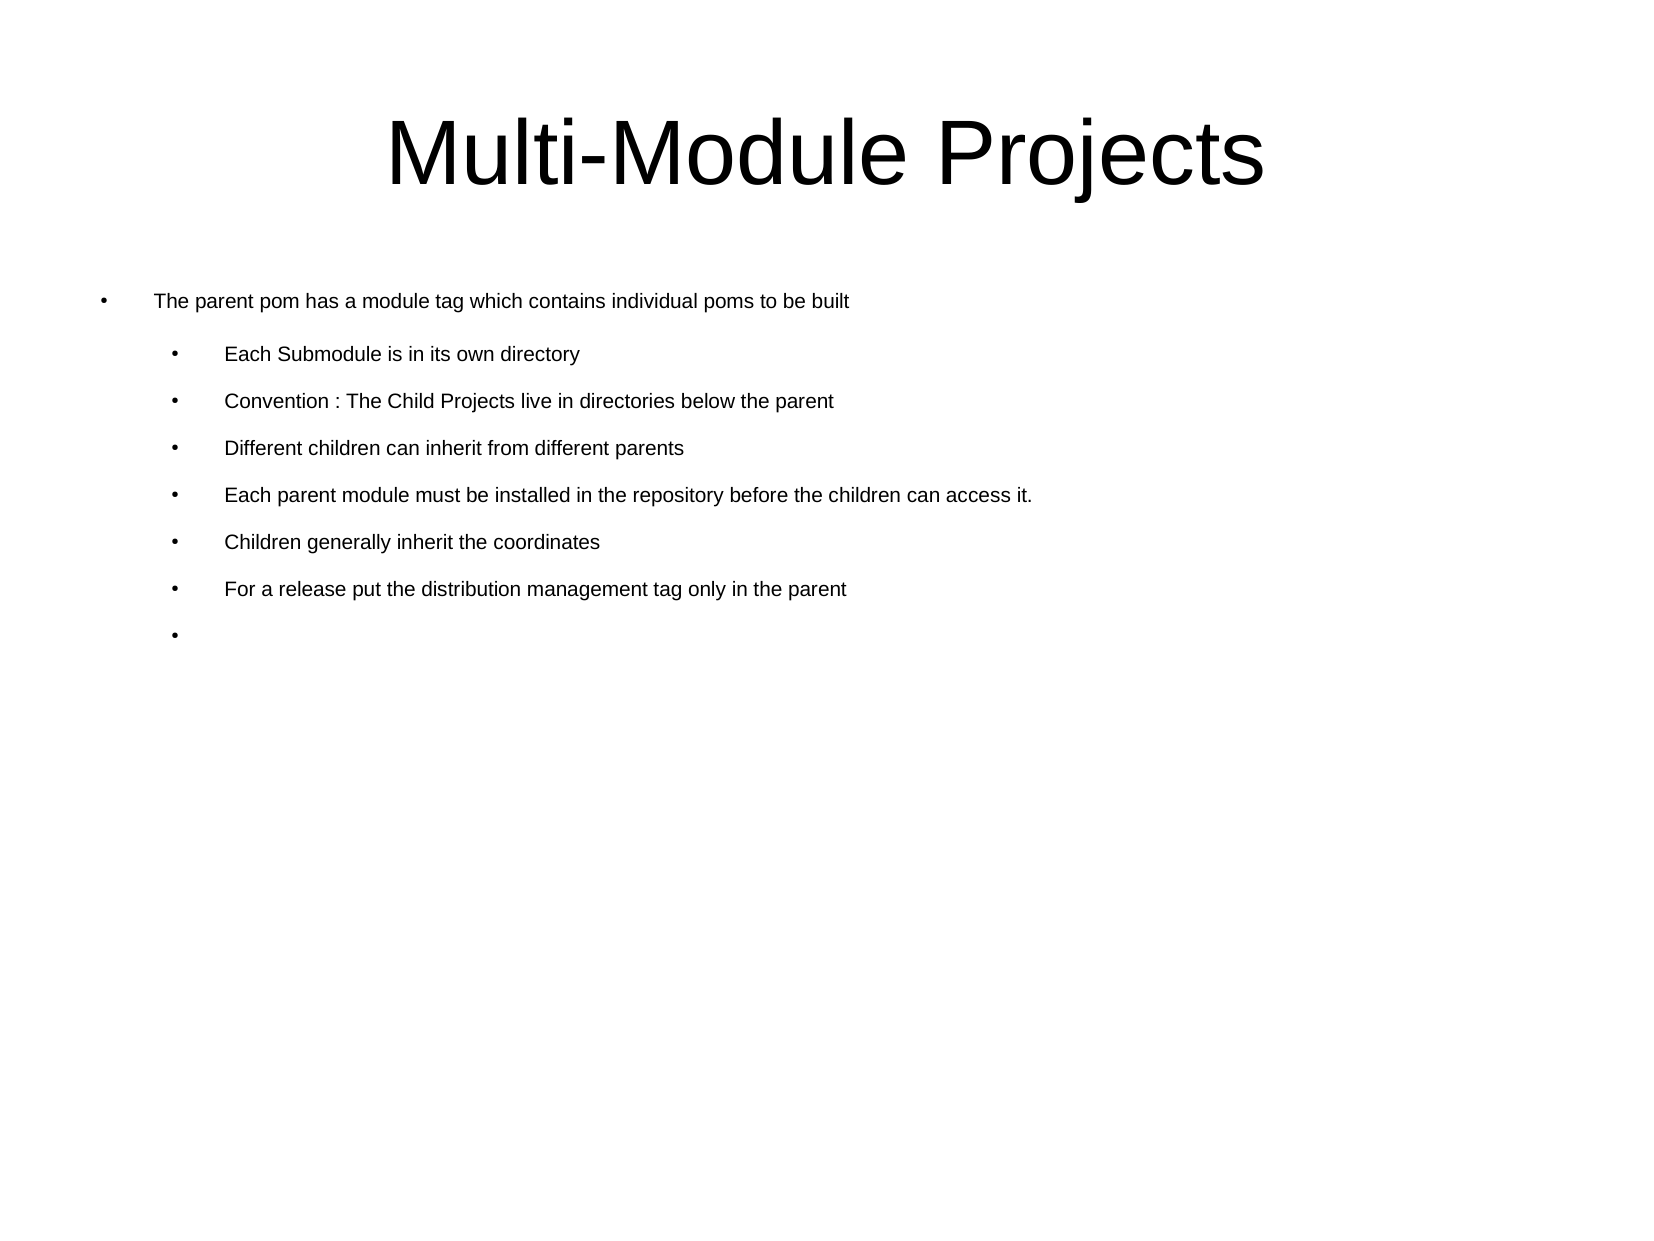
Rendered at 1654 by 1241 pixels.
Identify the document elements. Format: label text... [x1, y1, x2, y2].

title Multi-Module Projects [82, 49, 1571, 257]
list The parent pom has a module tag which contains individual poms to be built Each Submodule is in its own directory Convention : The Child Projects live in directories below the parent Different children can inherit from different parents Each parent module must be installed in the repository before the children can access it. Children generally inherit the coordinates For a release put the distribution management tag only in the parent [82, 290, 1571, 1010]
